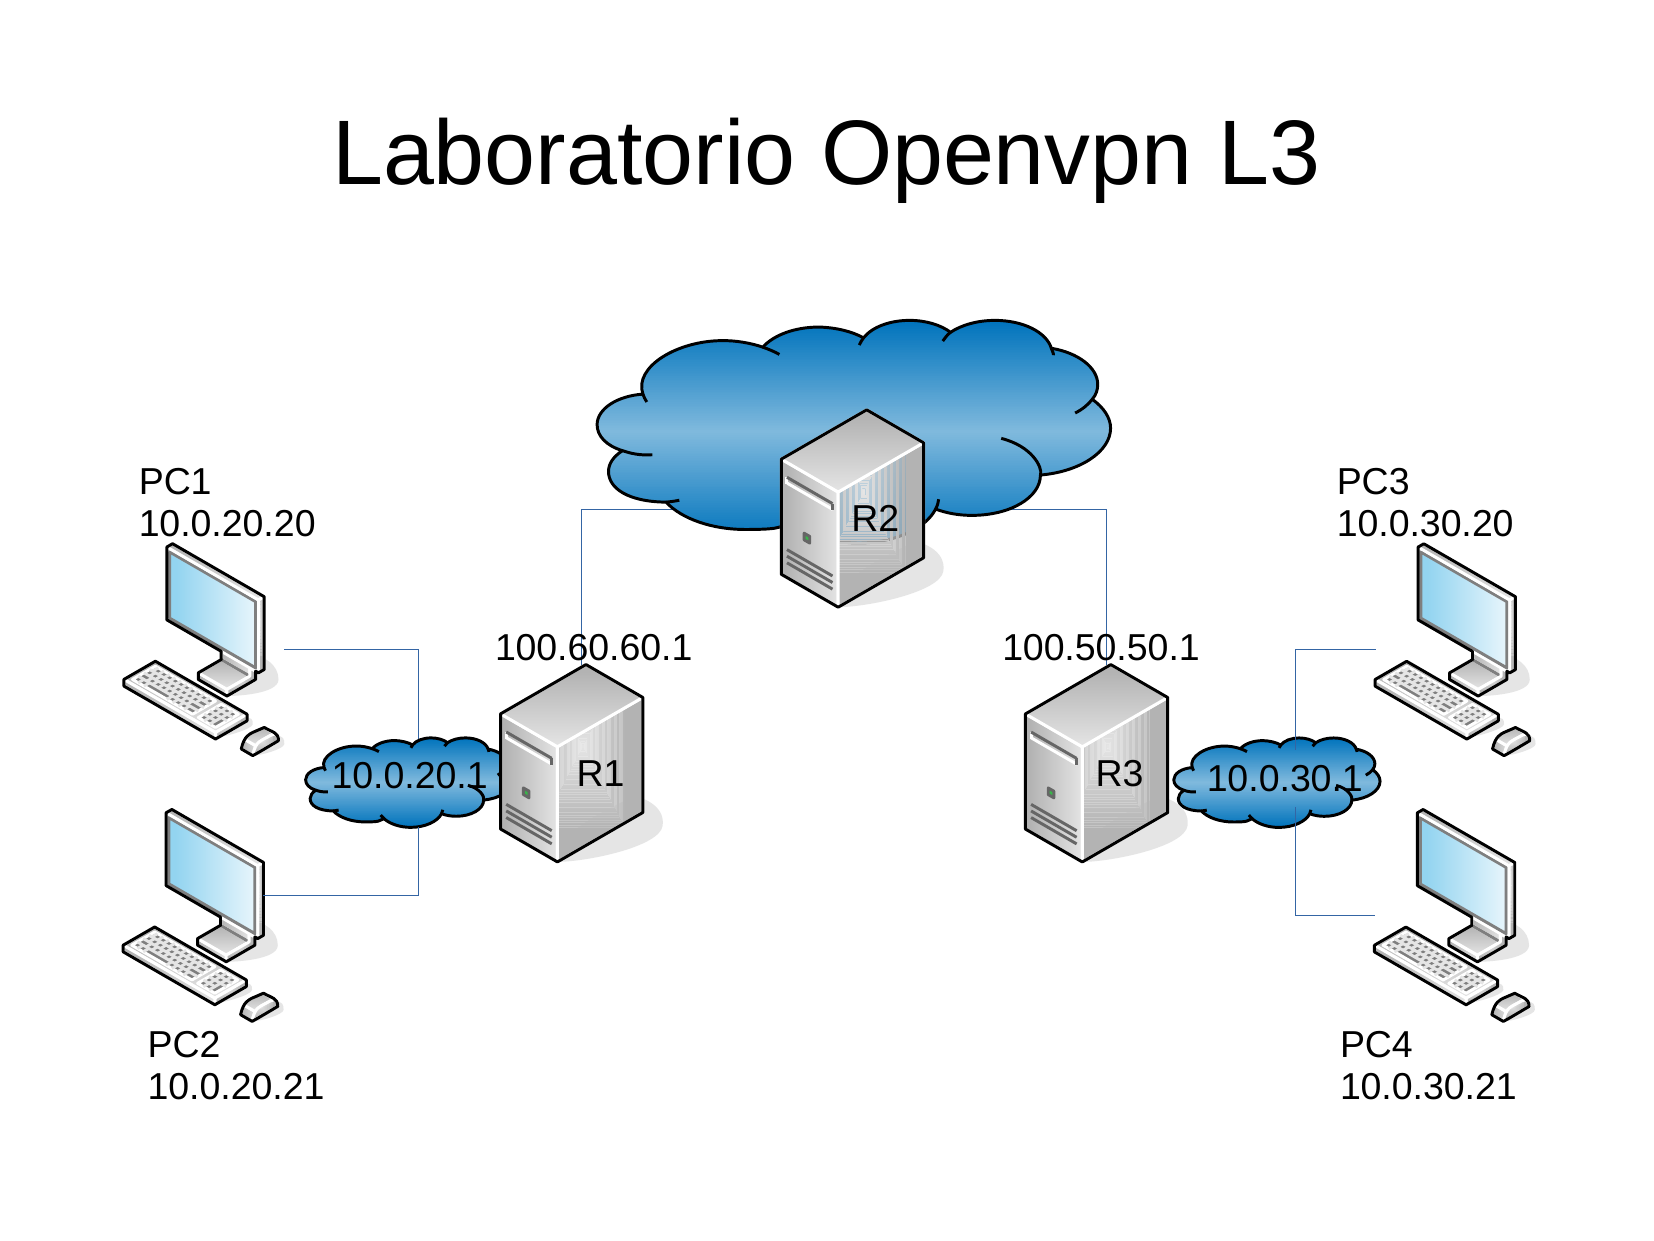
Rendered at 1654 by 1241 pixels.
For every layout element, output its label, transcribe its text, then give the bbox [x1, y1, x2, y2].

text_box [1484, 659, 1530, 696]
text_box [1296, 737, 1357, 749]
text_box R1 [561, 745, 640, 802]
title Laboratorio Openvpn L3 [82, 49, 1571, 257]
text_box [1376, 930, 1496, 1002]
text_box [1476, 983, 1504, 1002]
text_box [1296, 808, 1349, 825]
text_box [1495, 730, 1528, 753]
text_box [1377, 664, 1496, 736]
text_box [225, 983, 253, 1002]
text_box [597, 320, 1111, 530]
text_box 100.50.50.1 [987, 618, 1215, 682]
text_box 10.0.30.1 [1192, 749, 1399, 808]
text_box [259, 736, 285, 755]
text_box [1420, 552, 1513, 693]
text_box [1207, 738, 1295, 749]
text_box [268, 1001, 284, 1015]
text_box [125, 930, 244, 1002]
text_box [169, 552, 262, 693]
text_box [243, 996, 276, 1015]
text_box [503, 681, 641, 859]
text_box PC3 10.0.30.20 [1322, 453, 1529, 552]
text_box [1027, 682, 1166, 859]
text_box 10.0.20.1 [316, 746, 524, 805]
text_box [842, 544, 944, 608]
text_box [231, 925, 278, 962]
text_box PC4 10.0.30.21 [1325, 1015, 1532, 1115]
text_box [1494, 996, 1527, 1015]
text_box [1520, 1001, 1535, 1015]
text_box [168, 812, 262, 959]
text_box [232, 659, 279, 696]
text_box [226, 717, 253, 736]
text_box [305, 769, 483, 828]
text_box [244, 730, 276, 753]
text_box R3 [1080, 745, 1159, 803]
text_box PC1 10.0.20.20 [123, 453, 331, 552]
text_box [126, 664, 245, 736]
text_box [375, 737, 487, 746]
text_box [562, 799, 663, 862]
text_box 100.60.60.1 [480, 618, 708, 681]
text_box R2 [836, 490, 915, 548]
text_box [1476, 717, 1505, 737]
text_box [783, 412, 922, 605]
text_box [1419, 812, 1513, 959]
text_box [1087, 767, 1295, 862]
text_box PC2 10.0.20.21 [132, 1015, 340, 1115]
text_box [1482, 925, 1530, 962]
text_box [1511, 736, 1536, 755]
